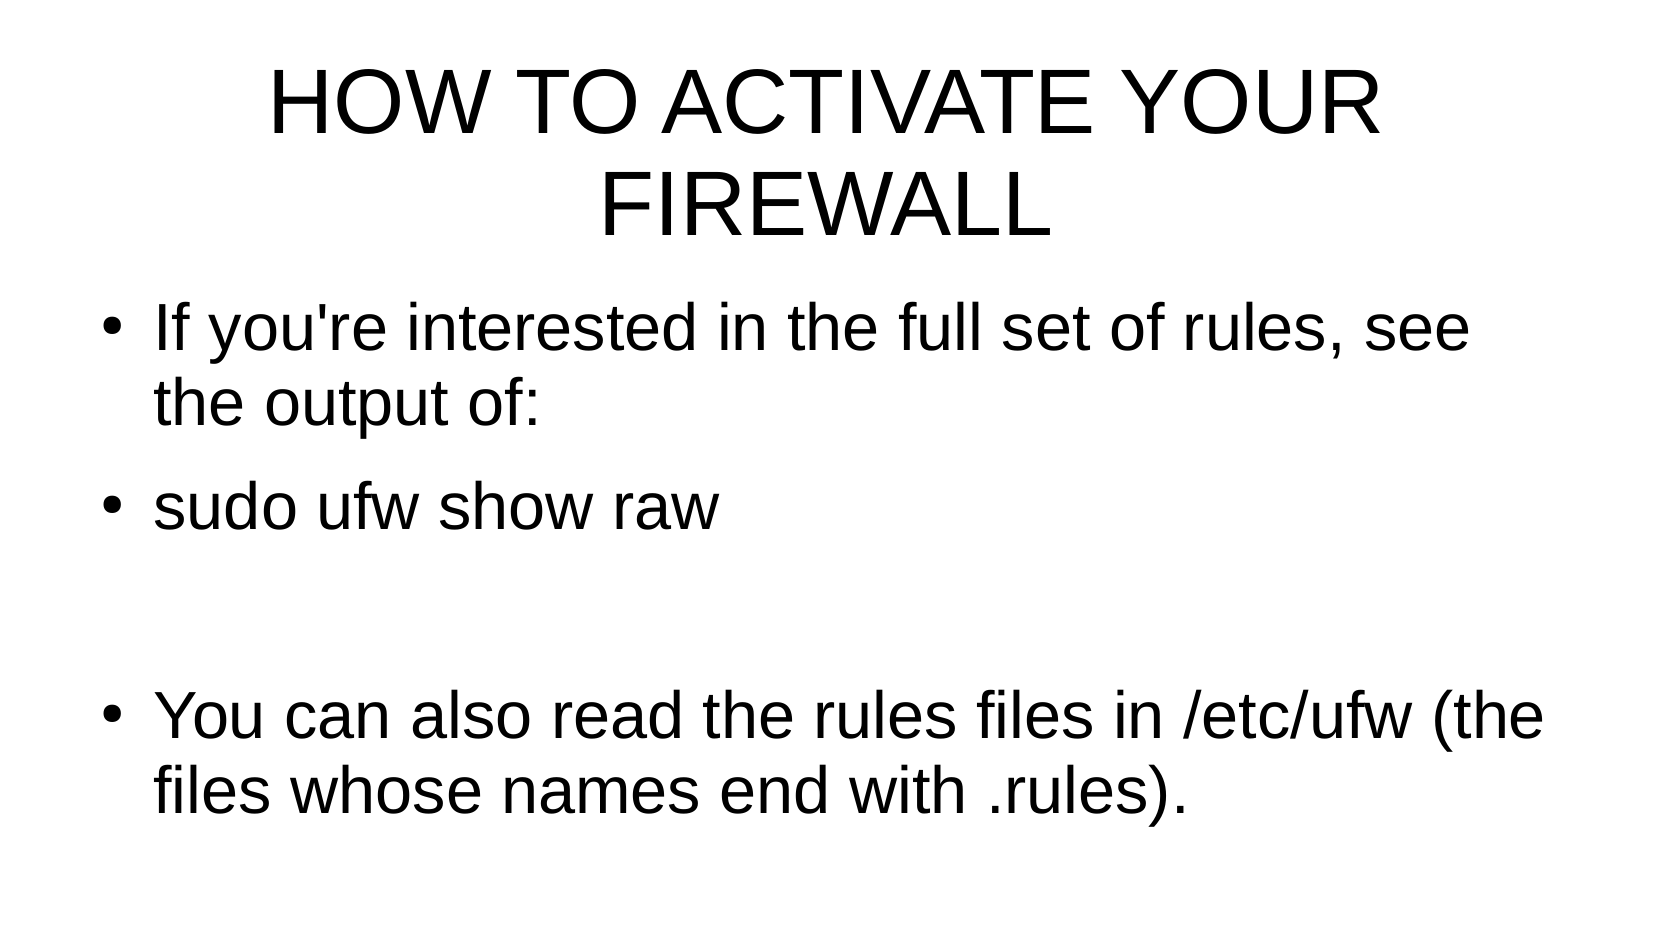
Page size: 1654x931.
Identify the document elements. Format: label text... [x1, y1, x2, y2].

list If you're interested in the full set of rules, see the output of: sudo ufw show raw You can also read the rules files in /etc/ufw (the files whose names end with .rules). [82, 290, 1571, 931]
title HOW TO ACTIVATE YOUR FIREWALL [82, 49, 1571, 257]
